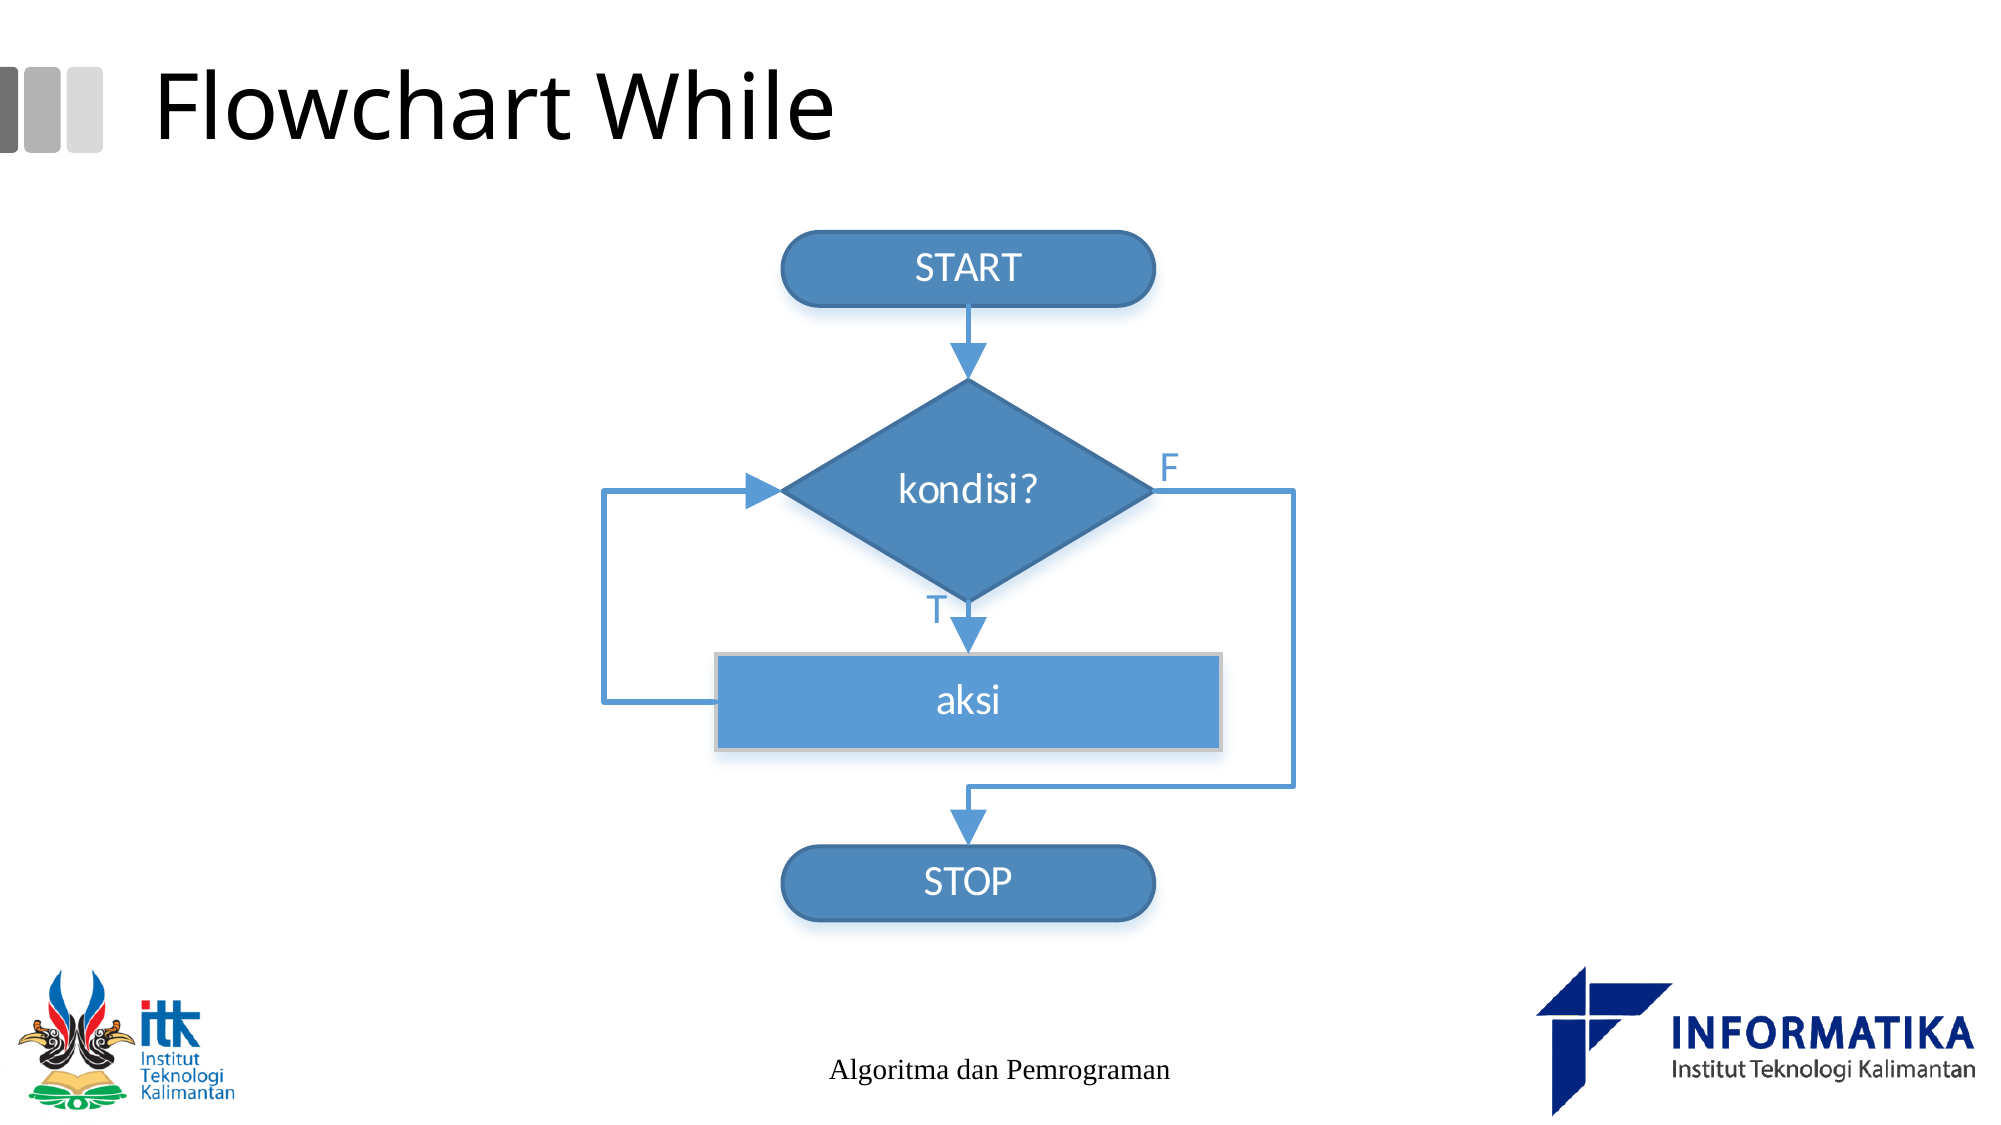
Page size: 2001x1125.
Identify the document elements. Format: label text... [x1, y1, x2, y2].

picture [595, 218, 1297, 948]
picture [0, 935, 253, 1125]
picture [1534, 965, 1976, 1118]
title Flowchart While [137, 1, 1863, 219]
